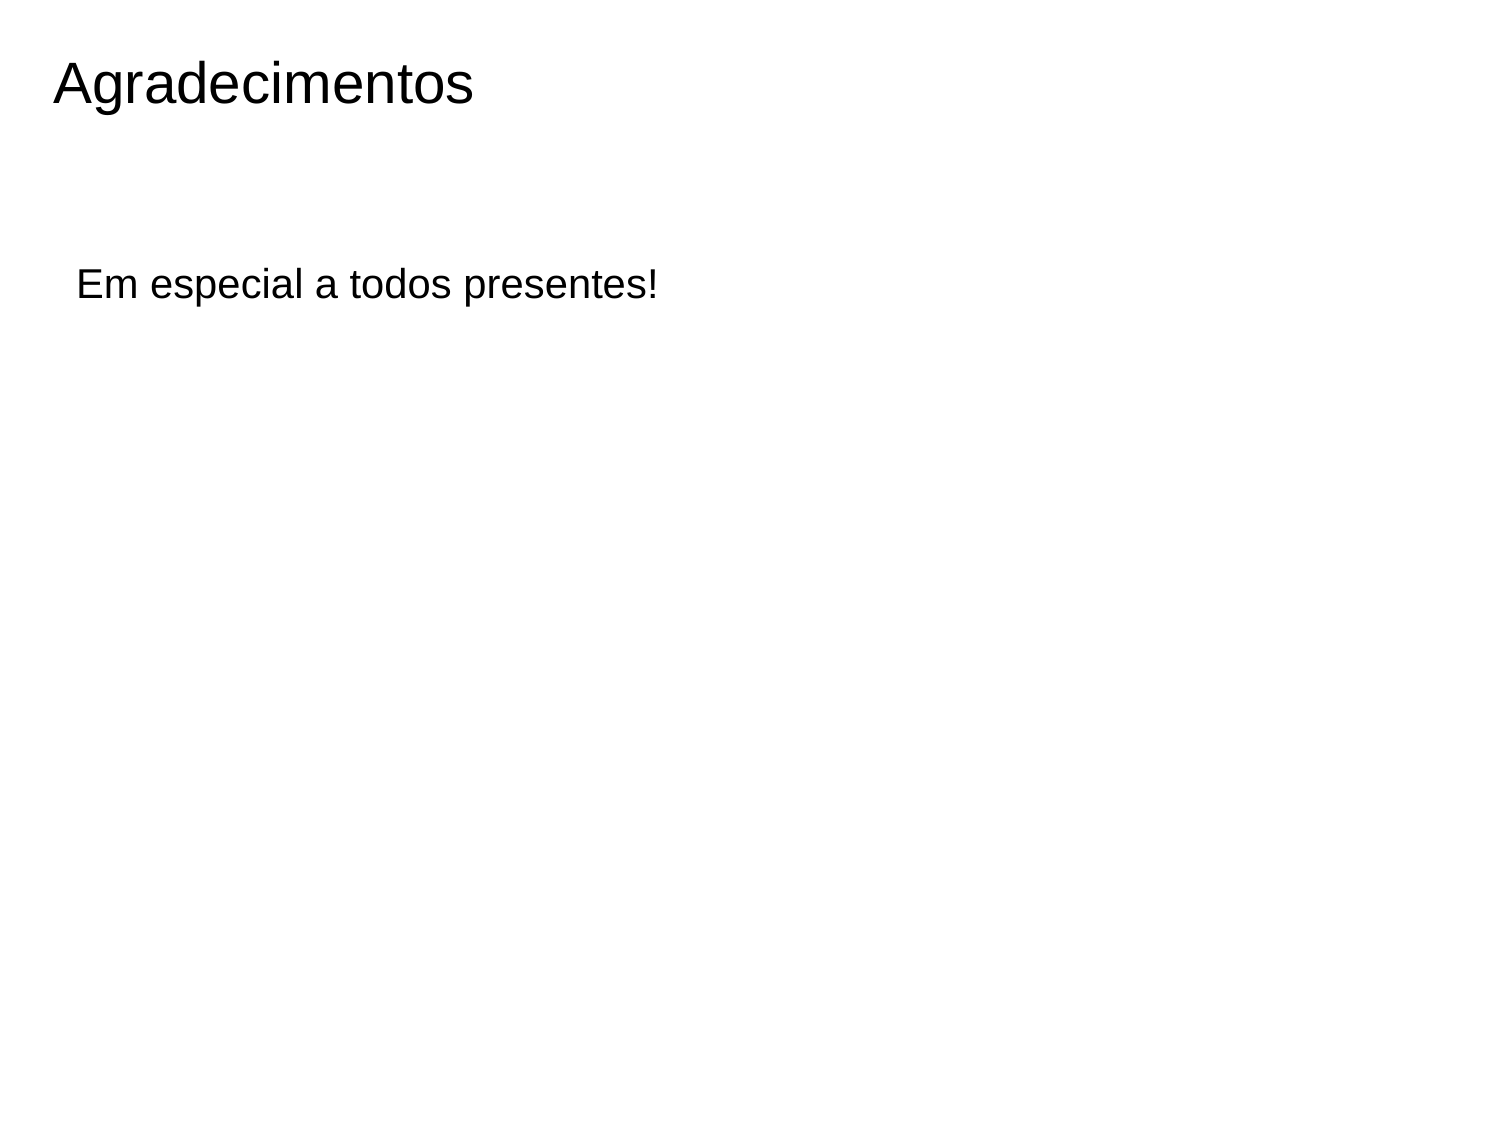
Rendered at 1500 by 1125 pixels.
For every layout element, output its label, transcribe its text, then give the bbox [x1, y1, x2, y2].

text_box Em especial a todos presentes! [61, 241, 1386, 337]
title Agradecimentos [38, 30, 1471, 156]
